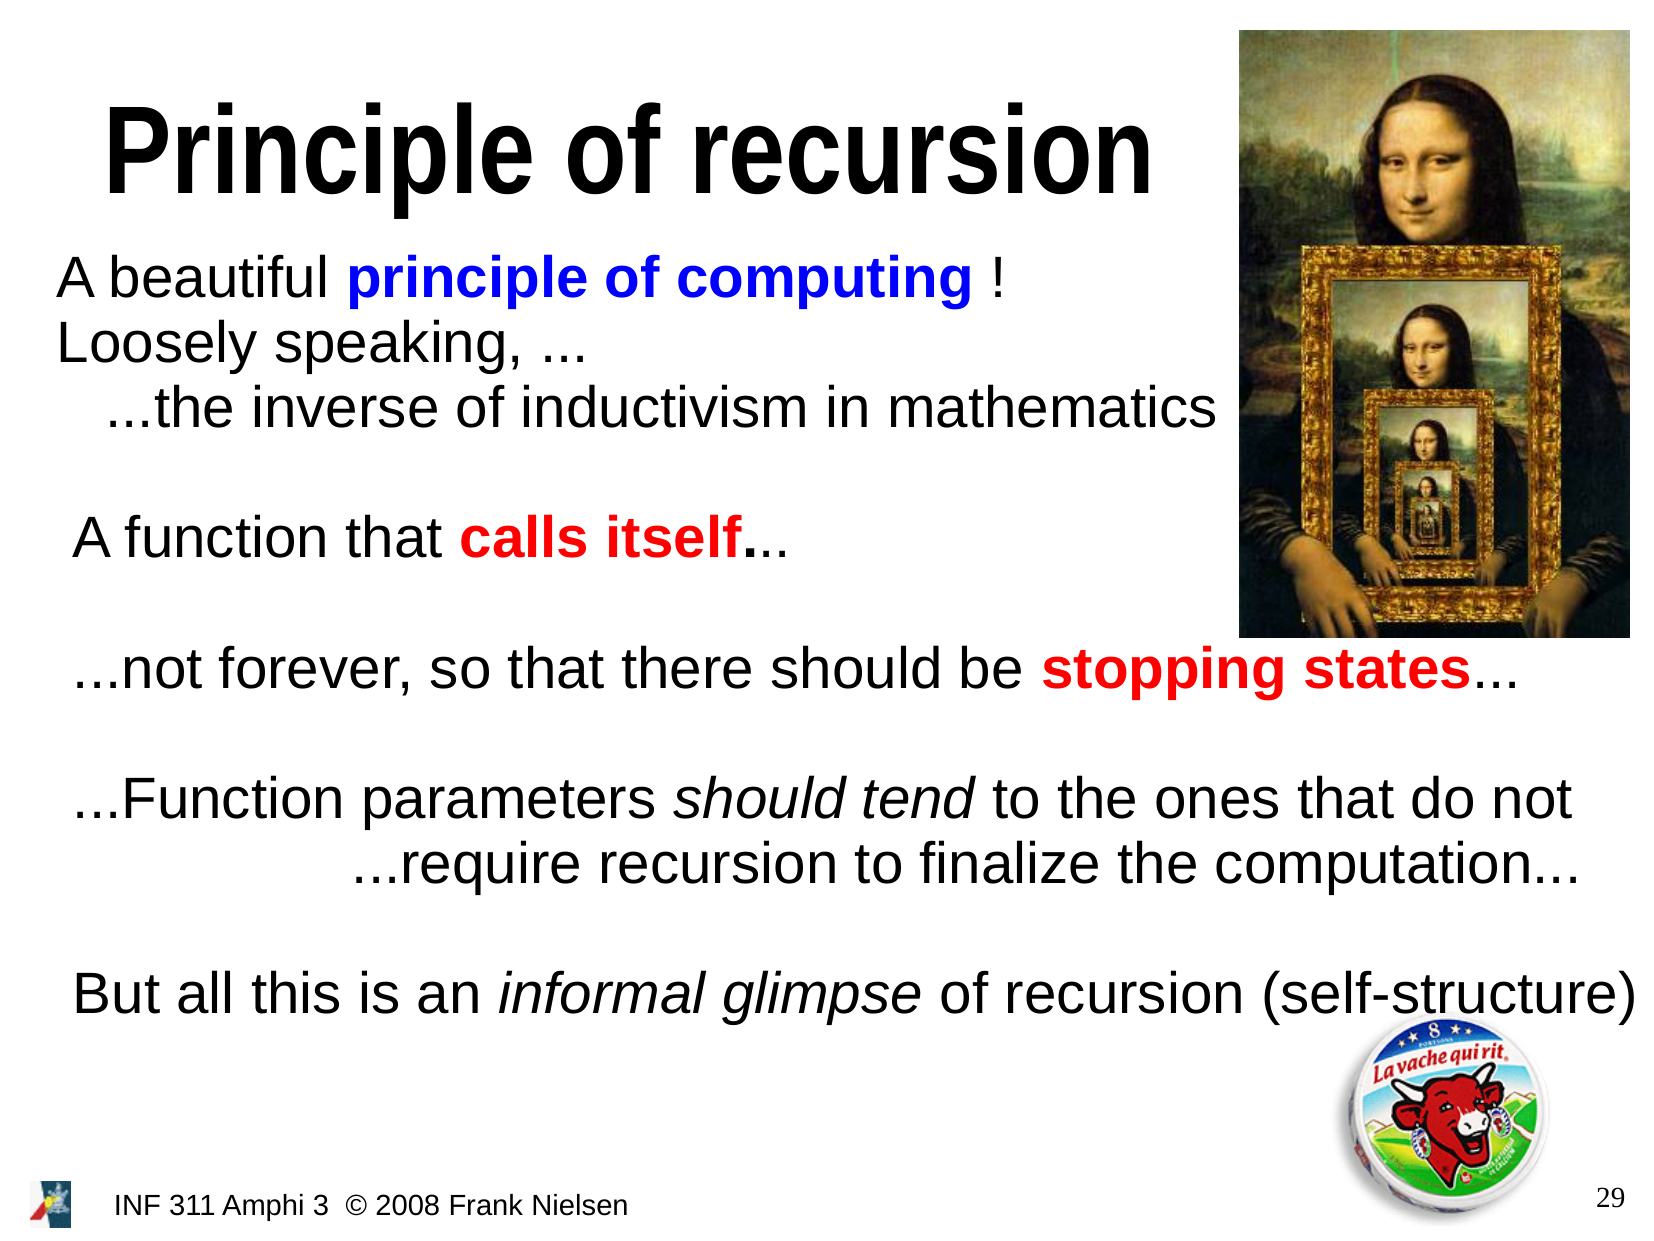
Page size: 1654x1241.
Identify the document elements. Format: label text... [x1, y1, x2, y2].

picture [29, 1181, 71, 1228]
picture [1328, 1036, 1565, 1226]
picture [1239, 30, 1630, 237]
text_box A beautiful principle of computing ! Loosely speaking, ... ...the inverse of inductivism in mathematics A function that calls itself... ...not forever, so that there should be stopping states... ...Function parameters should tend to the ones that do not ...require recursion to finalize the computation... But all this is an informal glimpse of recursion (self-structure) [41, 237, 1654, 1036]
text_box Principle of recursion [88, 69, 1171, 227]
